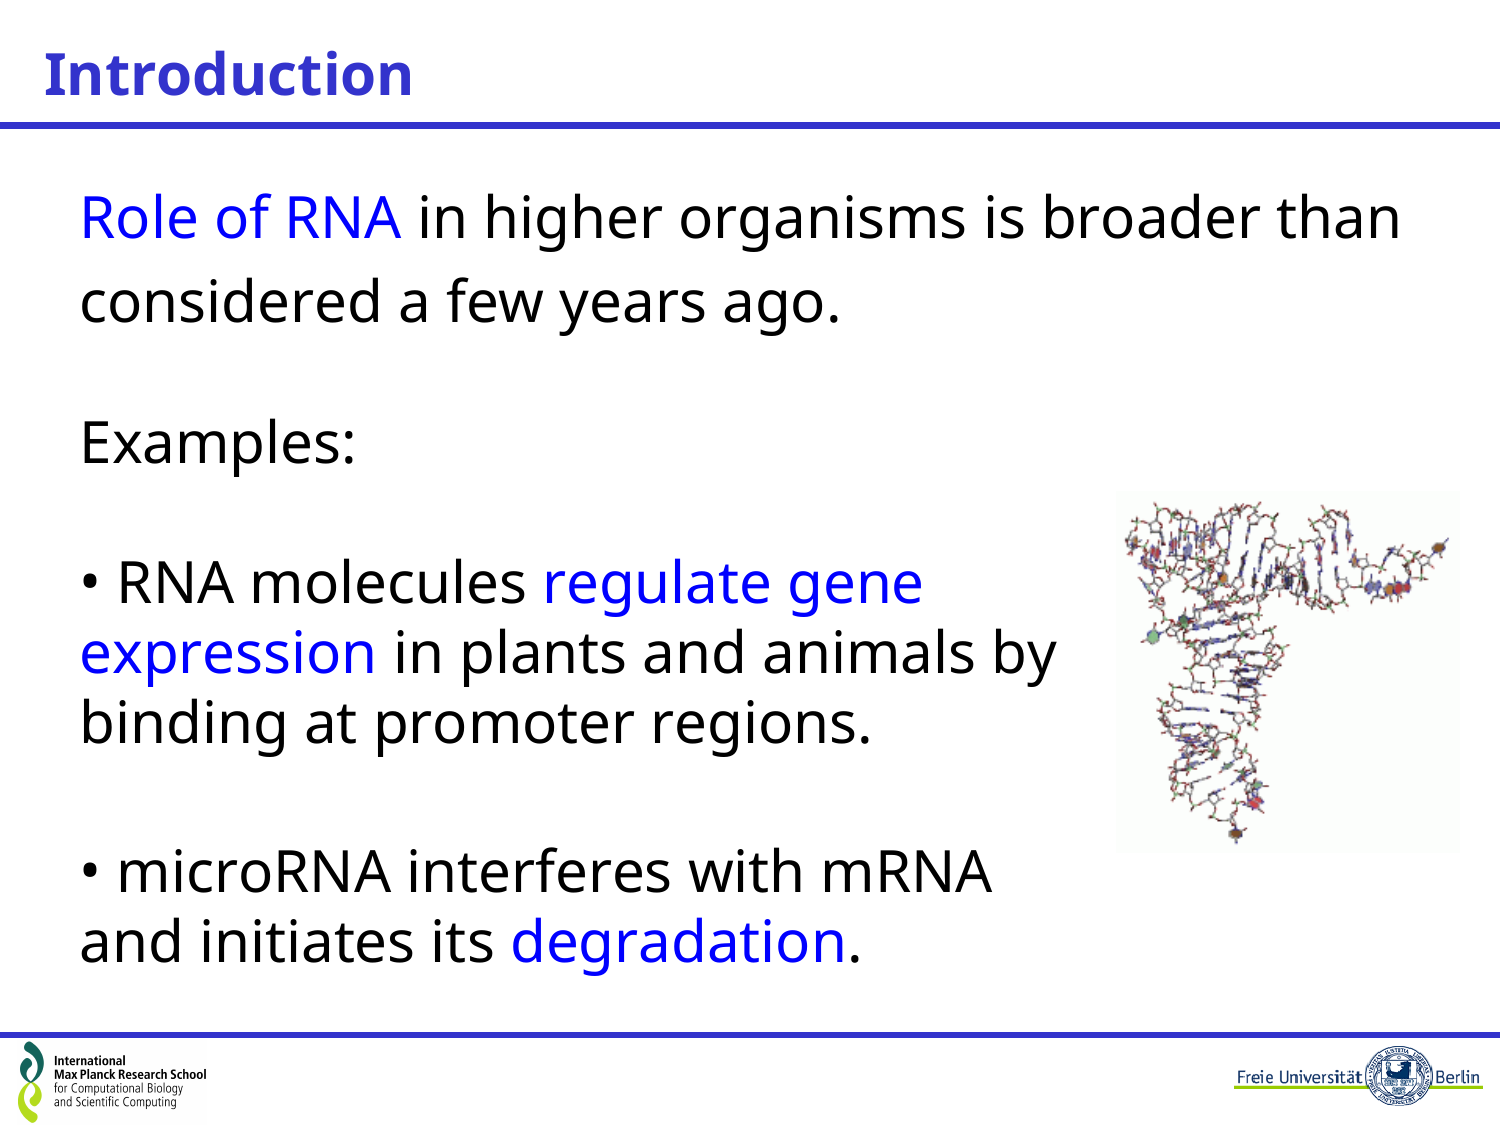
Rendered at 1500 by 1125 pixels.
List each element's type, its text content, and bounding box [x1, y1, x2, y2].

picture [1116, 491, 1460, 853]
picture [1234, 1046, 1483, 1106]
title Introduction [29, 3, 1164, 142]
list Role of RNA in higher organisms is broader than considered a few years ago. [64, 172, 1436, 386]
text_box Examples: RNA molecules regulate gene expression in plants and animals by binding at promoter regions. microRNA interferes with mRNA and initiates its degradation. [64, 397, 1105, 982]
picture [17, 1039, 207, 1125]
